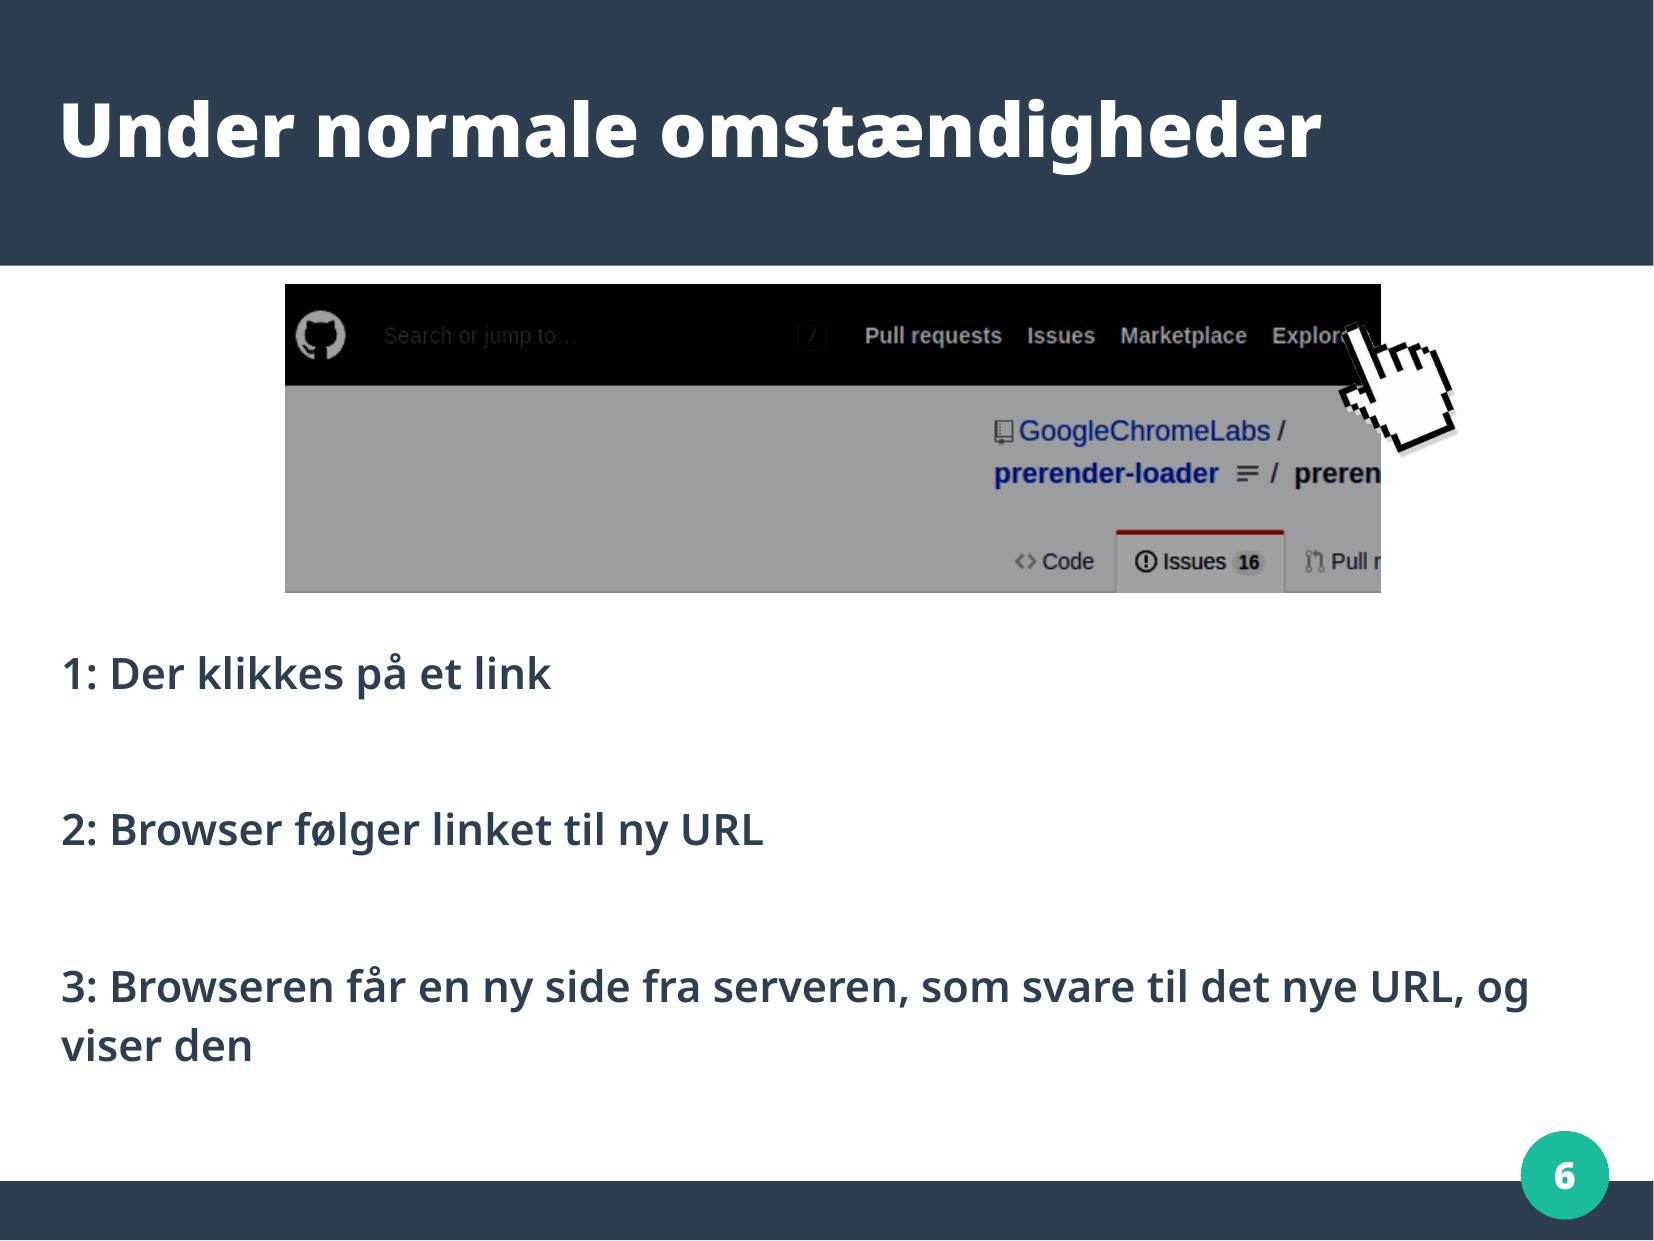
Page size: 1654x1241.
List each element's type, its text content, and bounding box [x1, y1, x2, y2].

title Under normale omstændigheder [59, 49, 1595, 207]
picture [285, 285, 1471, 593]
list 1: Der klikkes på et link 2: Browser følger linket til ny URL 3: Browseren får en ny side fra serveren, som svare til det nye URL, og viser den [15, 643, 1561, 1081]
